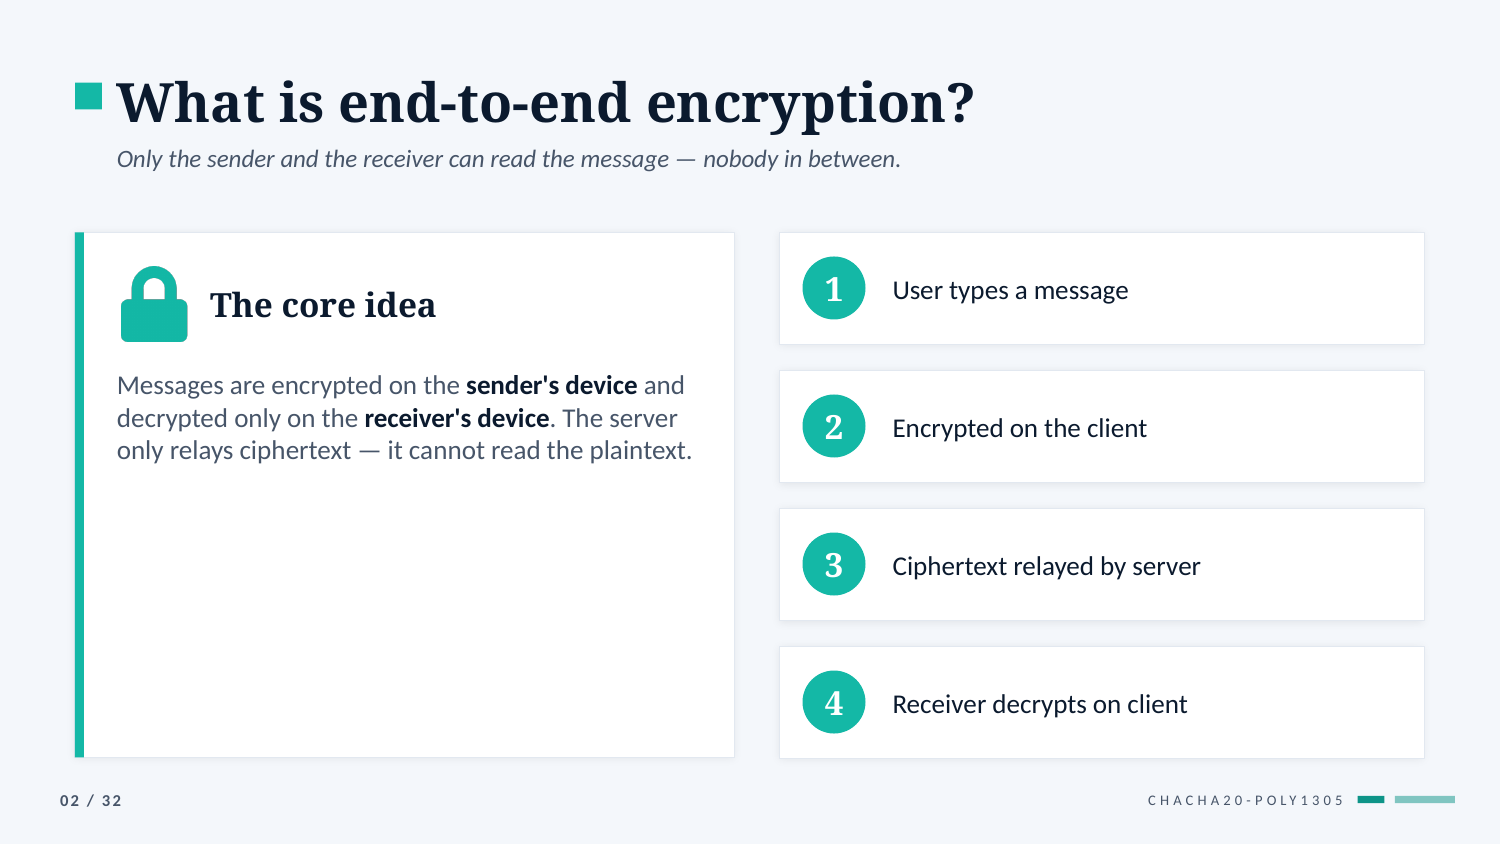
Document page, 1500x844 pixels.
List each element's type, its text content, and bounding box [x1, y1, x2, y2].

text_box User types a message [892, 232, 1418, 345]
text_box [1394, 795, 1455, 804]
text_box Receiver decrypts on client [892, 646, 1418, 759]
picture [116, 266, 192, 342]
text_box [779, 646, 892, 759]
text_box [75, 82, 102, 110]
text_box CHACHA20-POLY1305 [1050, 780, 1343, 819]
text_box [779, 508, 892, 621]
text_box 4 [802, 670, 866, 734]
text_box [779, 232, 892, 345]
text_box Messages are encrypted on the sender's device and decrypted only on the receiver's device. The server only relays ciphertext — it cannot read the plaintext. [116, 367, 717, 743]
text_box [1418, 508, 1425, 621]
text_box 02 / 32 [59, 780, 210, 819]
text_box What is end-to-end encryption? [116, 60, 1422, 142]
text_box The core idea [209, 266, 720, 342]
text_box Ciphertext relayed by server [892, 508, 1418, 621]
text_box [779, 370, 892, 483]
text_box Only the sender and the receiver can read the message — nobody in between. [116, 142, 1422, 188]
text_box 2 [802, 394, 866, 458]
text_box [1418, 370, 1425, 483]
text_box 1 [802, 256, 866, 320]
text_box [1418, 646, 1425, 759]
text_box [74, 232, 735, 758]
text_box 3 [802, 532, 866, 596]
text_box [1357, 795, 1385, 804]
text_box Encrypted on the client [892, 370, 1418, 483]
text_box [1418, 232, 1425, 345]
